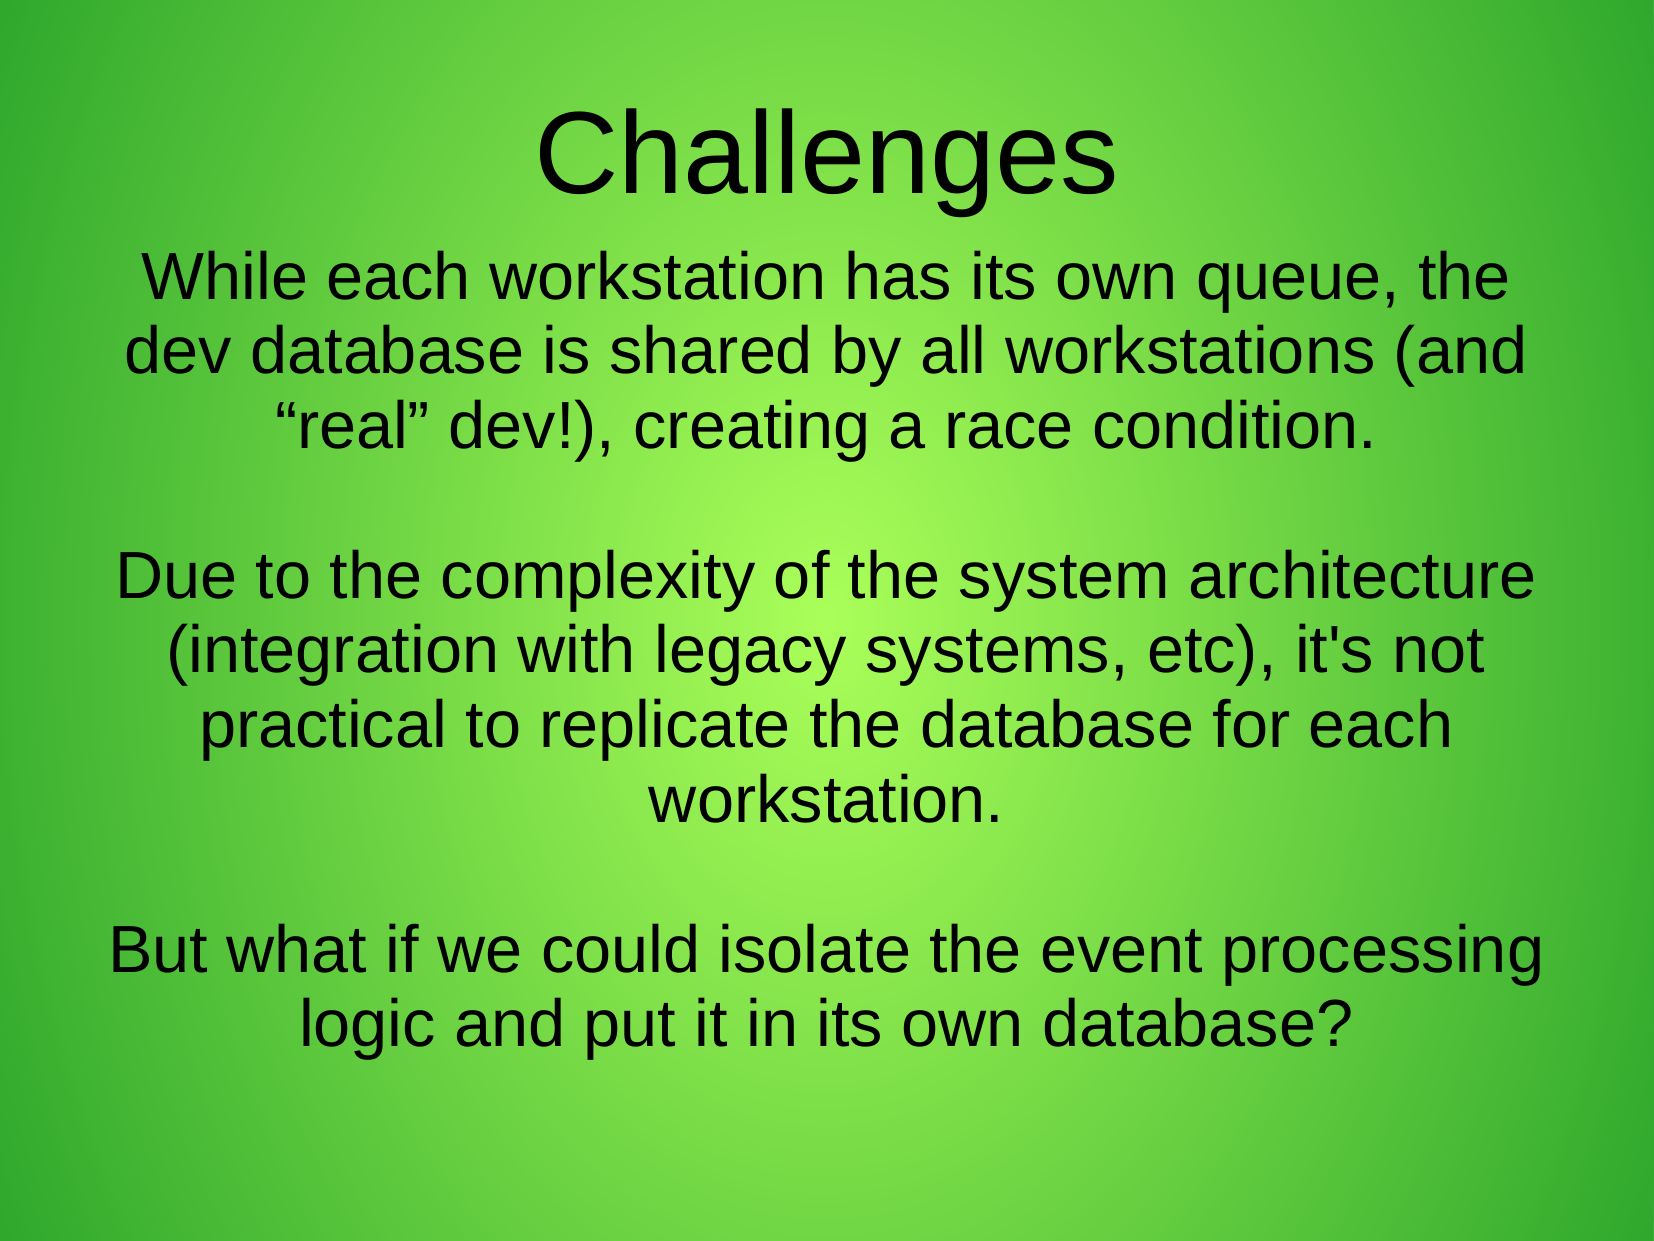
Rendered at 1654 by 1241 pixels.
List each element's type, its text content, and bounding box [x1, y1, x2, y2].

subtitle While each workstation has its own queue, the dev database is shared by all workstations (and “real” dev!), creating a race condition. Due to the complexity of the system architecture (integration with legacy systems, etc), it's not practical to replicate the database for each workstation. But what if we could isolate the event processing logic and put it in its own database? [82, 238, 1571, 1062]
title Challenges [82, 49, 1571, 238]
